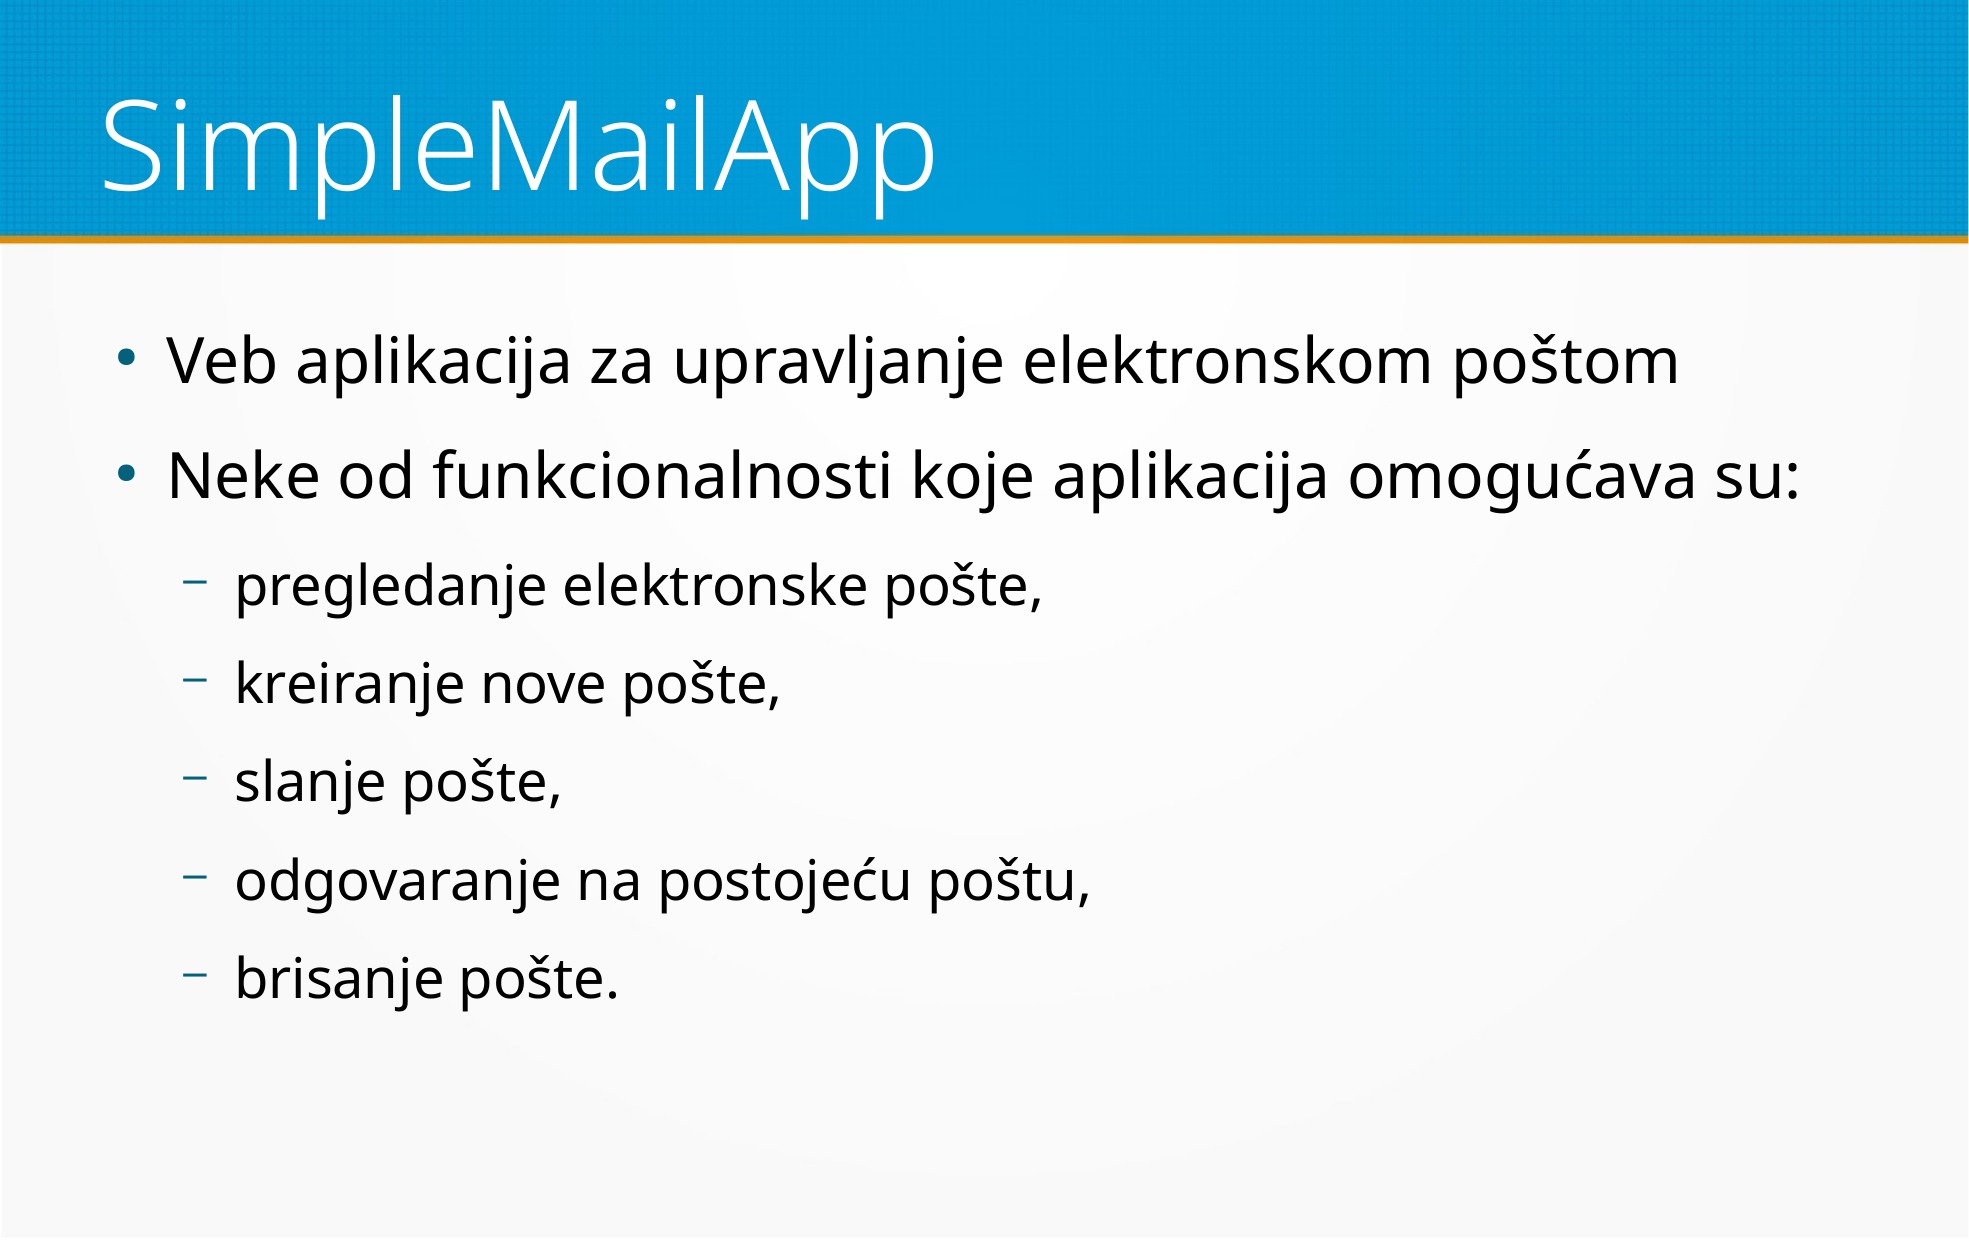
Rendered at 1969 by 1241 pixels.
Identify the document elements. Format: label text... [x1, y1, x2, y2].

title SimpleMailApp [98, 19, 1870, 227]
list Veb aplikacija za upravljanje elektronskom poštom Neke od funkcionalnosti koje aplikacija omogućava su: pregledanje elektronske pošte, kreiranje nove pošte, slanje pošte, odgovaranje na postojeću poštu, brisanje pošte. [98, 315, 1861, 1081]
picture [0, 233, 1969, 1241]
